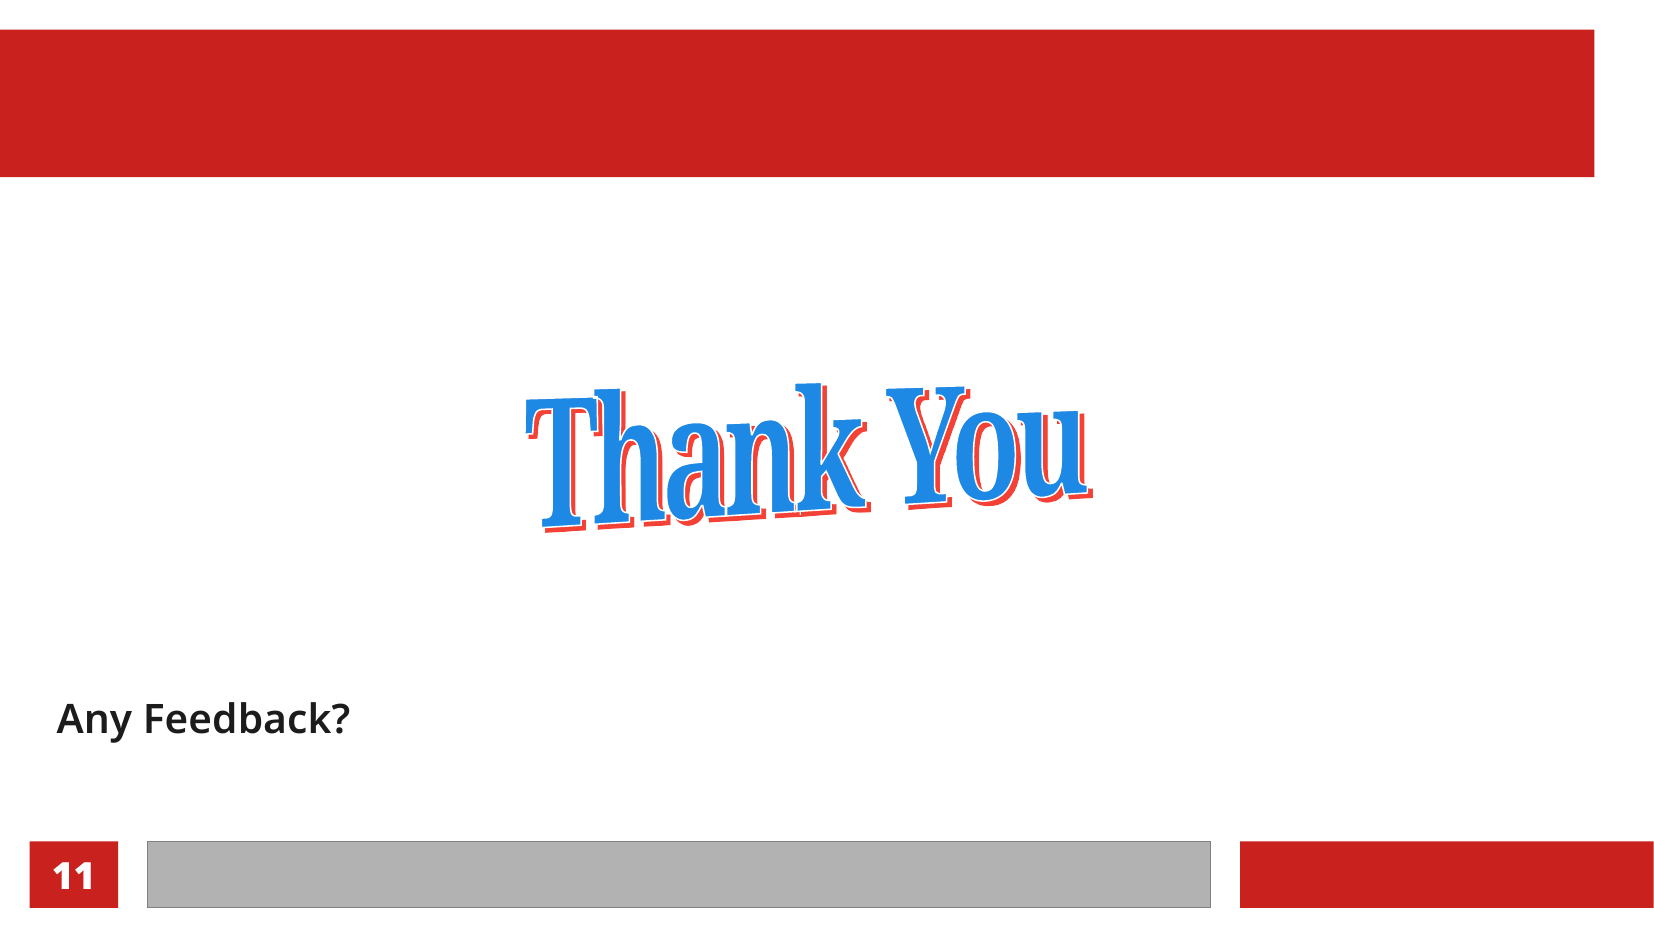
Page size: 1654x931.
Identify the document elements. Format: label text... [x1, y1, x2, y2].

list Any Feedback? [56, 250, 1563, 827]
text_box Thank You [885, 385, 966, 505]
text_box Thank You [955, 411, 1016, 502]
text_box Thank You [1016, 410, 1088, 498]
text_box Thank You [666, 382, 866, 521]
text_box Thank You [524, 387, 666, 528]
